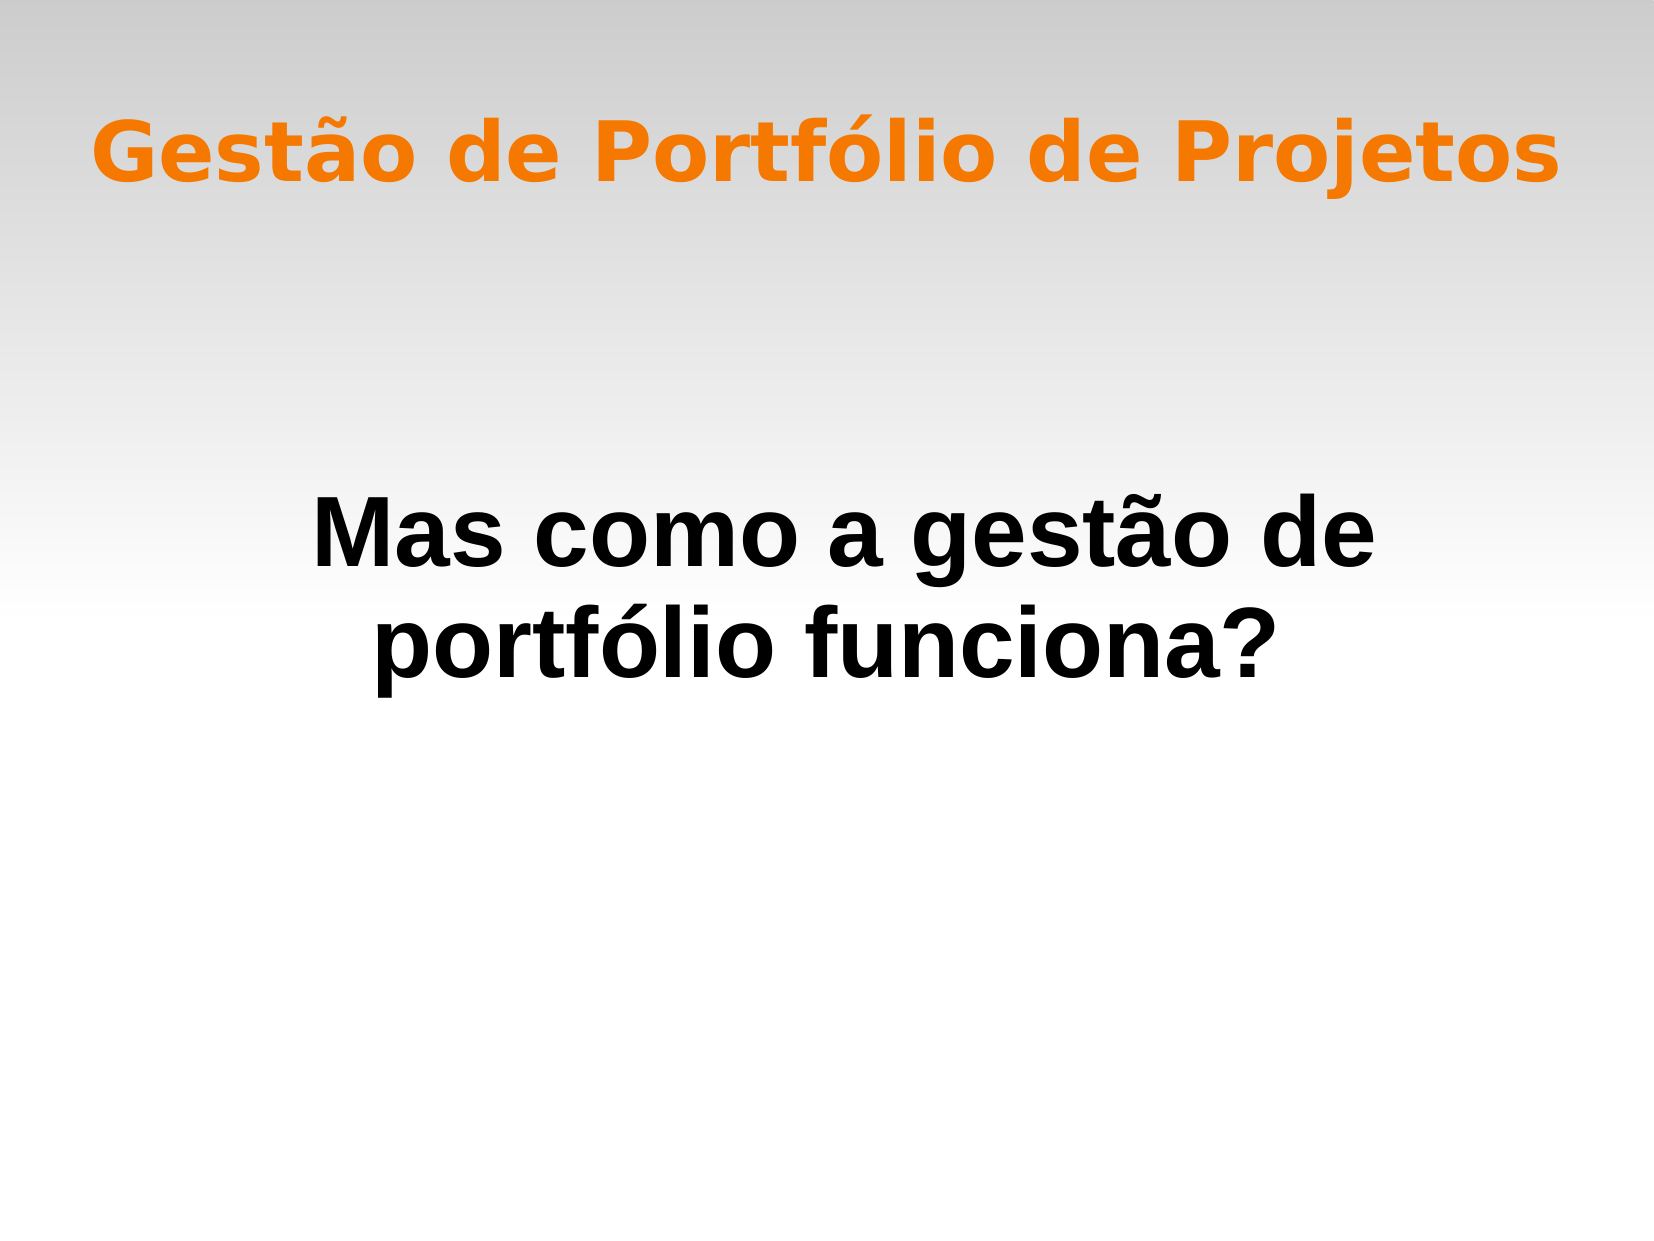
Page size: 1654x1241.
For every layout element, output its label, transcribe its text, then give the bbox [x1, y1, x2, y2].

subtitle Mas como a gestão de portfólio funciona? [82, 290, 1571, 1109]
title Gestão de Portfólio de Projetos [82, 49, 1571, 257]
